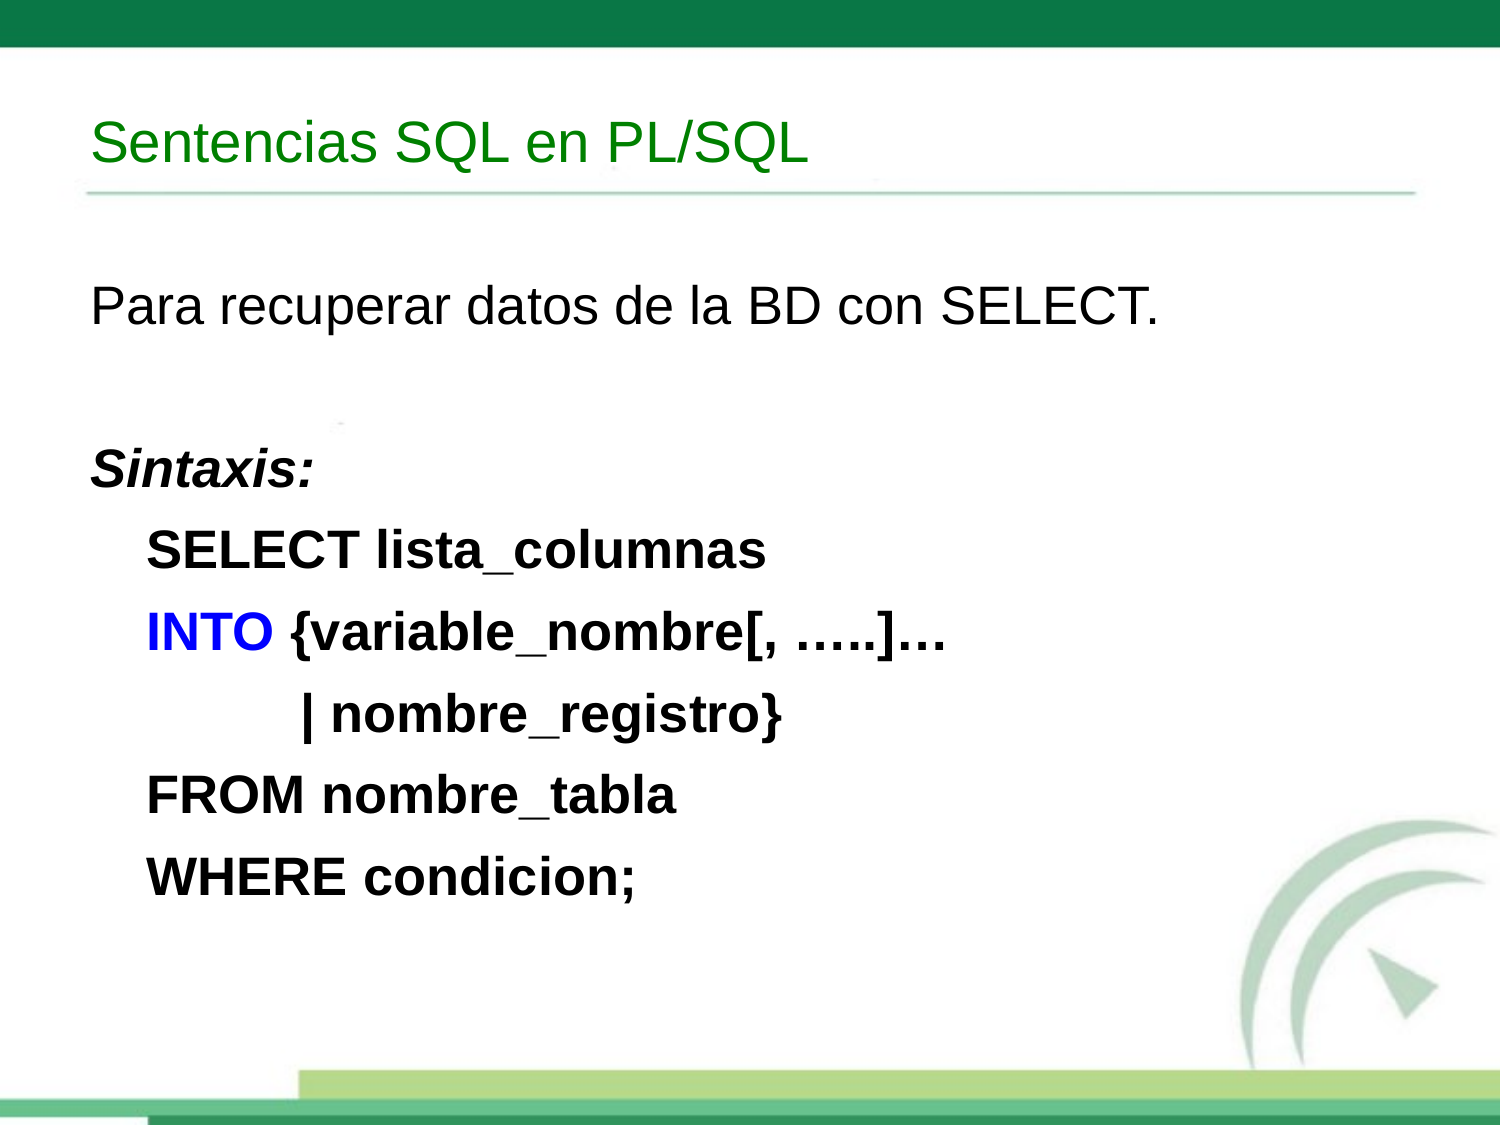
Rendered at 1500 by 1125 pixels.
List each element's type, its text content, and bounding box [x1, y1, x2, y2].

list Para recuperar datos de la BD con SELECT. Sintaxis: SELECT lista_columnas INTO {variable_nombre[, …..]… | nombre_registro} FROM nombre_tabla WHERE condicion; [75, 262, 1426, 1006]
picture [0, 0, 1500, 1125]
title Sentencias SQL en PL/SQL [75, 45, 1426, 233]
